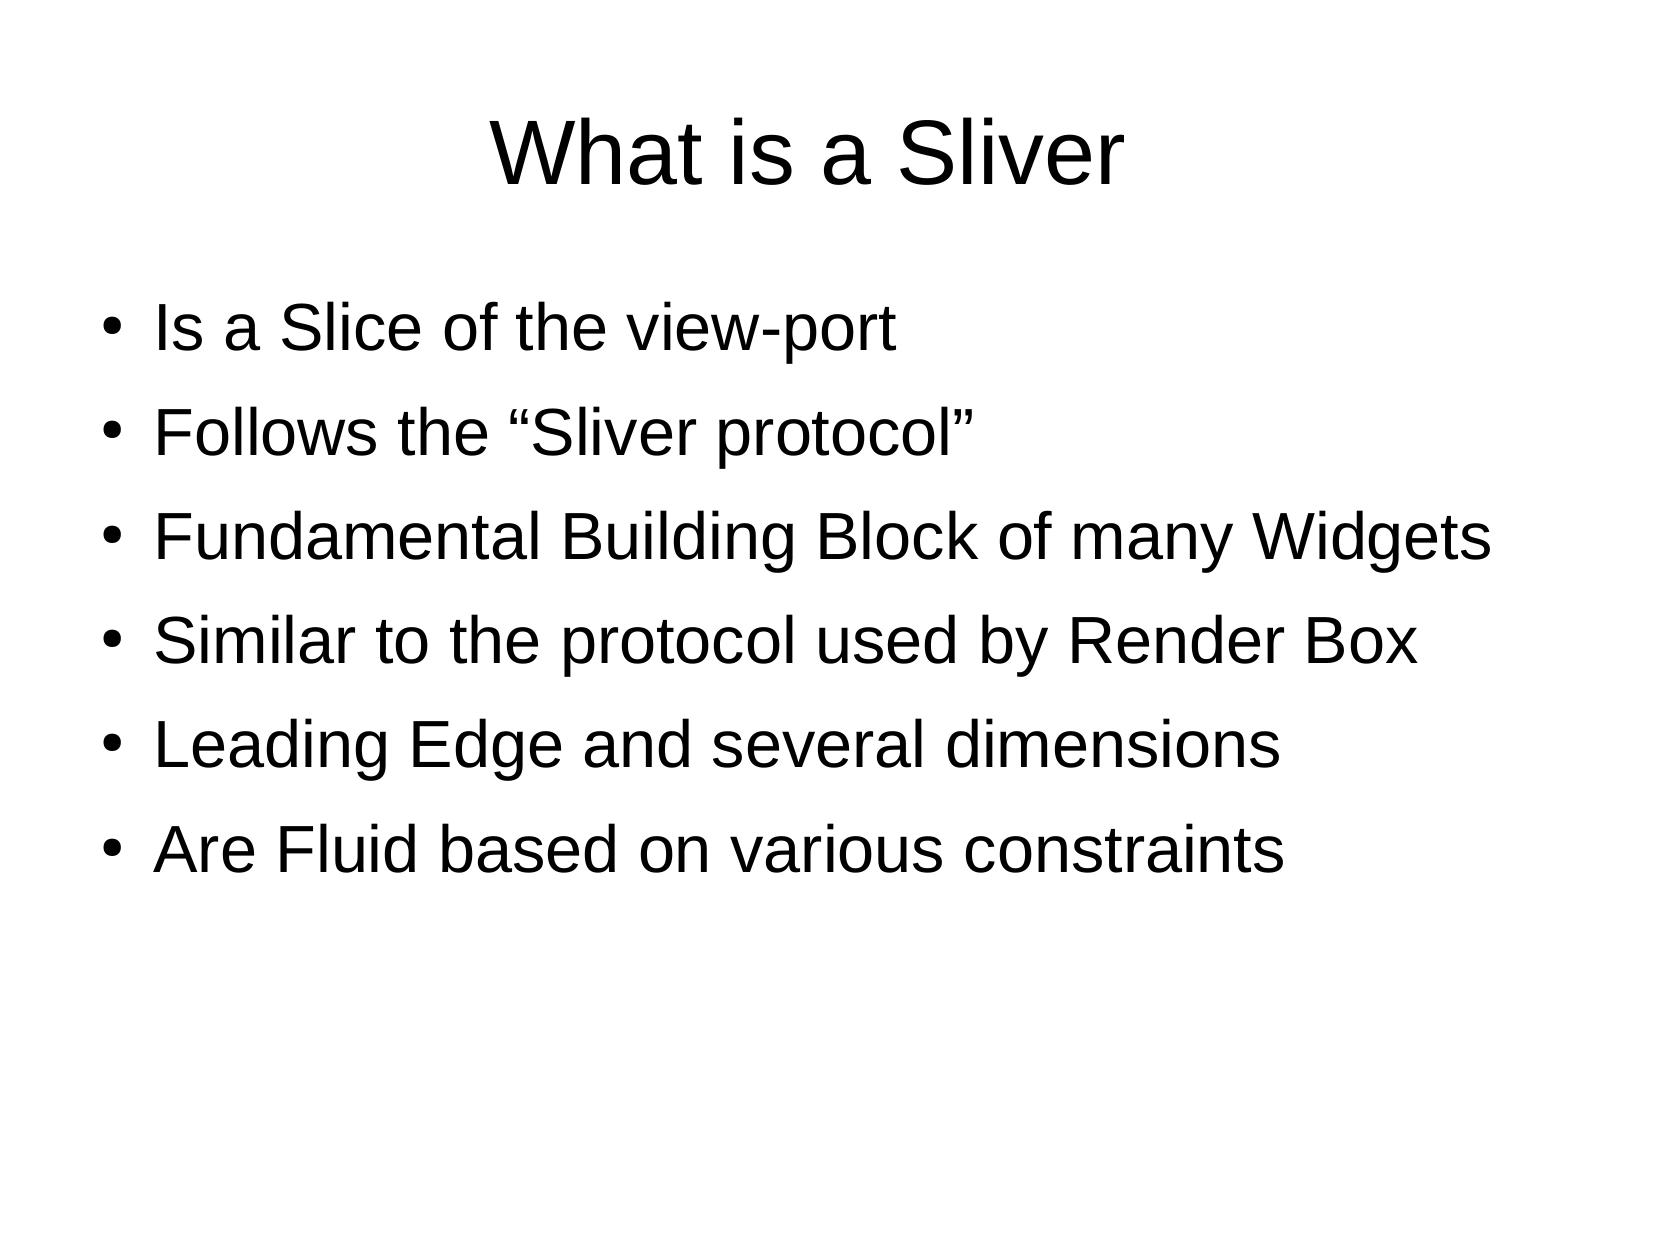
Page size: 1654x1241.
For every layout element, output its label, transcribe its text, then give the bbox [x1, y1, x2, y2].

list Is a Slice of the view-port Follows the “Sliver protocol” Fundamental Building Block of many Widgets Similar to the protocol used by Render Box Leading Edge and several dimensions Are Fluid based on various constraints [82, 290, 1571, 1010]
title What is a Sliver [82, 49, 1571, 257]
